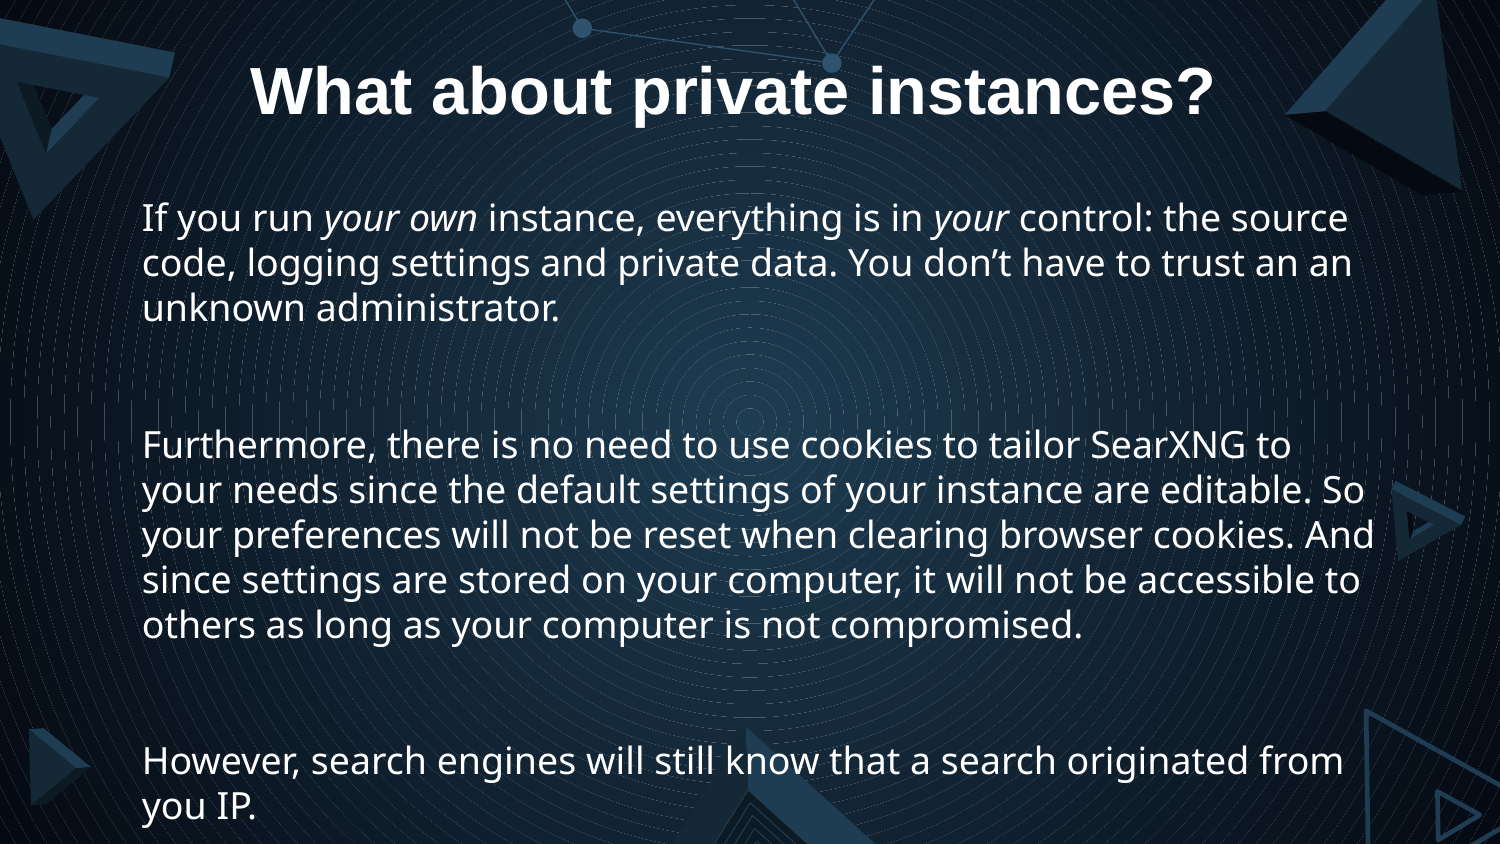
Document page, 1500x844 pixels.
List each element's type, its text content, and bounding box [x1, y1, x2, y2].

list If you run your own instance, everything is in your control: the source code, logging settings and private data. You don’t have to trust an an unknown administrator. Furthermore, there is no need to use cookies to tailor SearXNG to your needs since the default settings of your instance are editable. So your preferences will not be reset when clearing browser cookies. And since settings are stored on your computer, it will not be accessible to others as long as your computer is not compromised. However, search engines will still know that a search originated from you IP. [116, 178, 1383, 676]
title What about private instances? [79, 64, 1388, 113]
